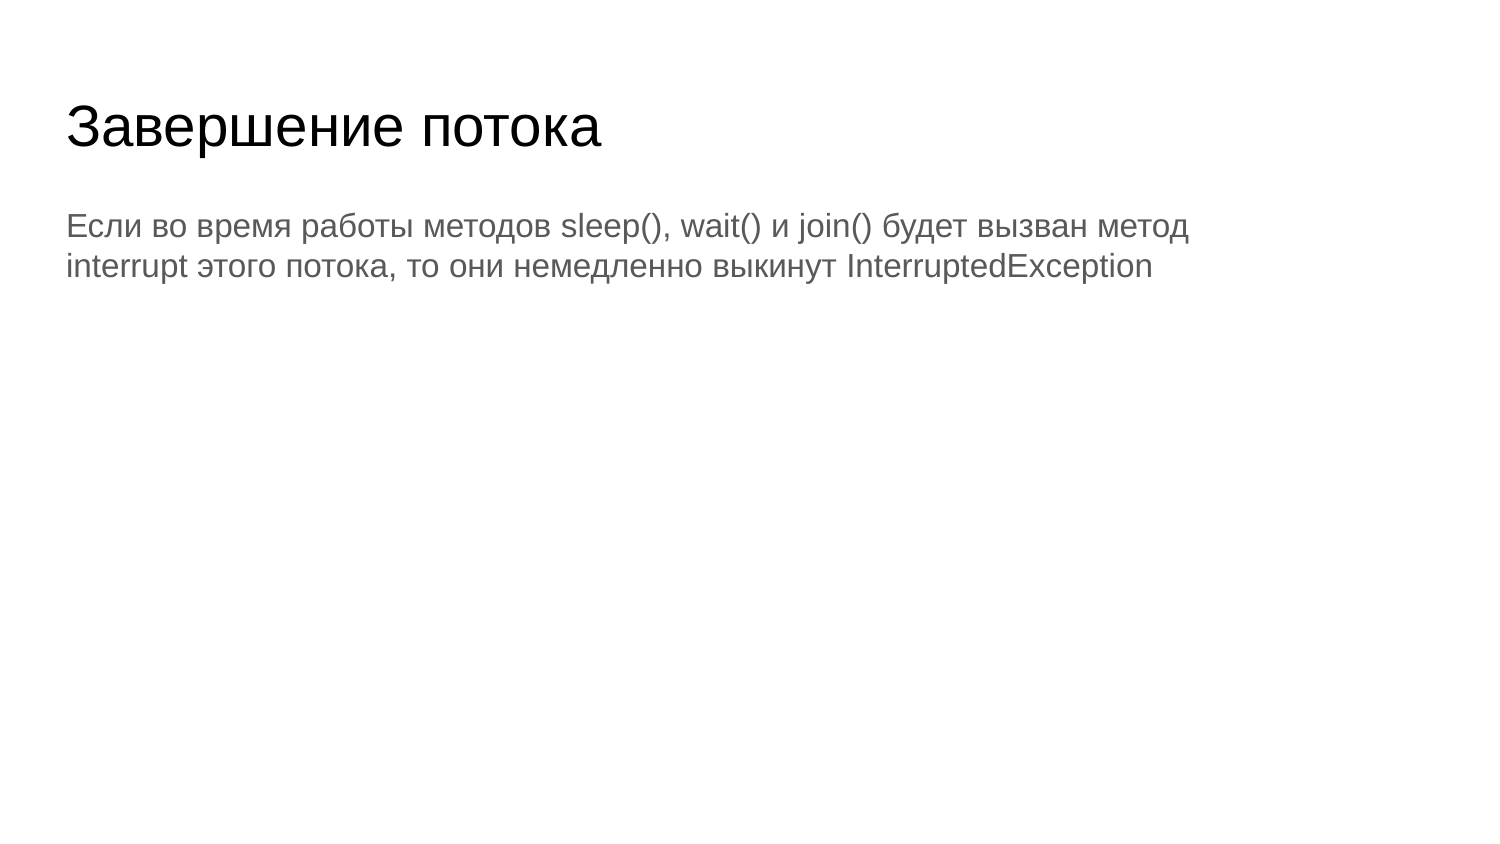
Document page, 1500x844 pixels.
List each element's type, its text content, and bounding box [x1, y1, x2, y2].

title Завершение потока [51, 72, 1449, 167]
list Если во время работы методов sleep(), wait() и join() будет вызван метод interrupt этого потока, то они немедленно выкинут InterruptedException [51, 189, 1284, 750]
